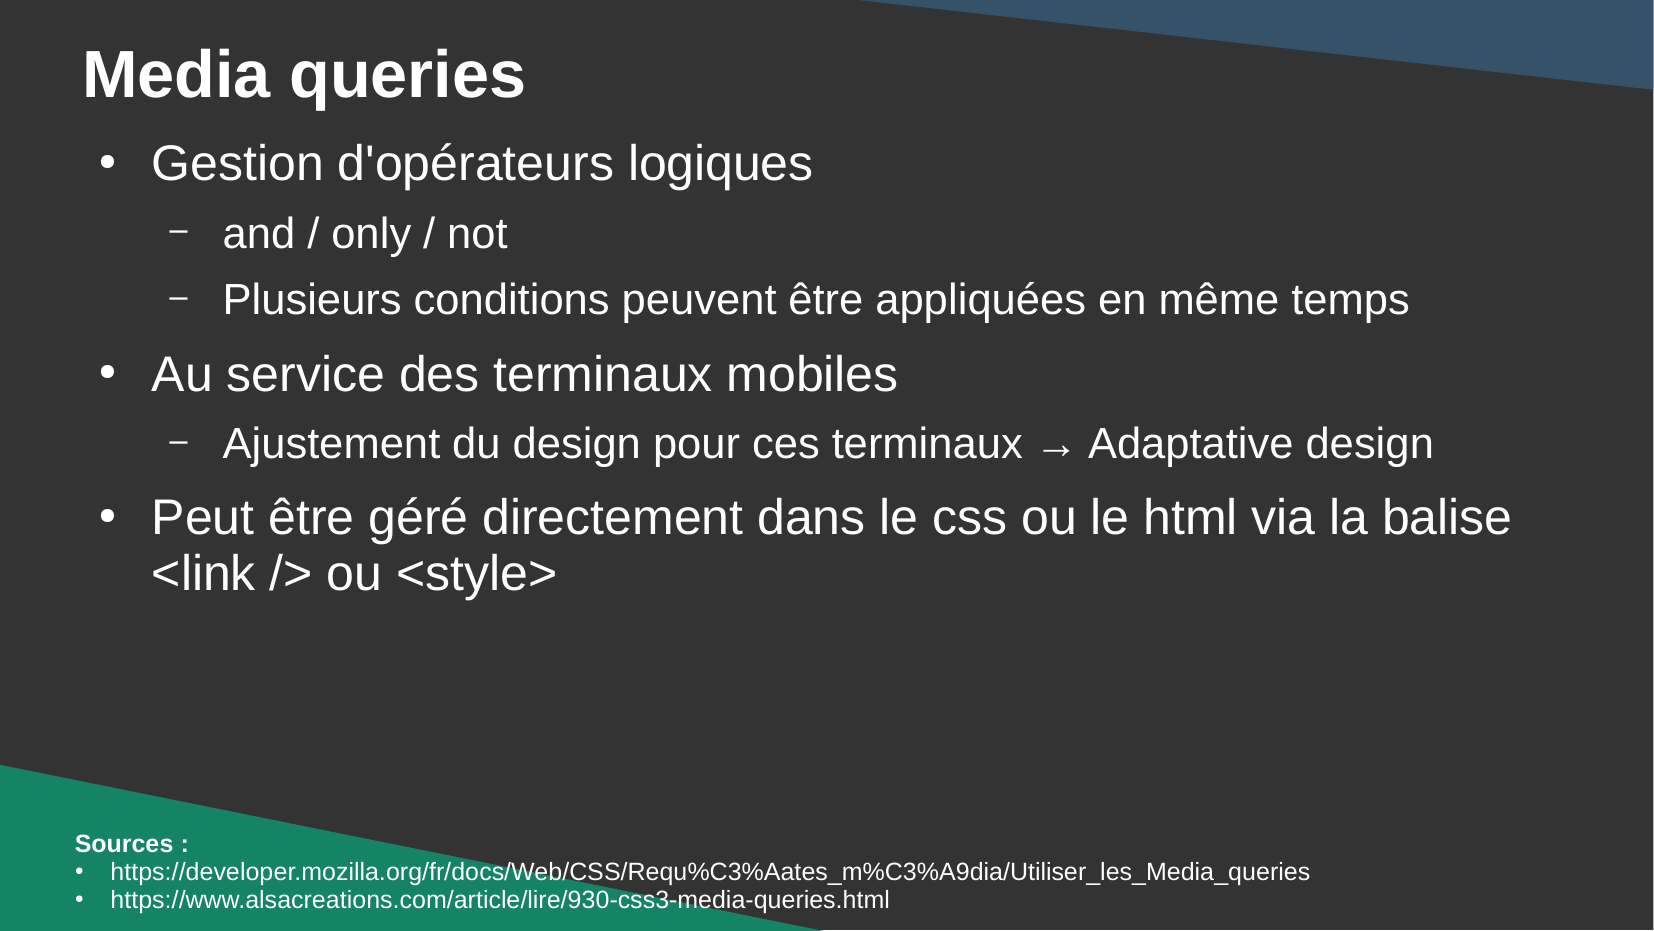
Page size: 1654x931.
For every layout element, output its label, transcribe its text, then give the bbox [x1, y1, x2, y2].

title Media queries [82, 37, 1571, 122]
text_box [0, 764, 284, 931]
list Gestion d'opérateurs logiques and / only / not Plusieurs conditions peuvent être appliquées en même temps Au service des terminaux mobiles Ajustement du design pour ces terminaux → Adaptative design Peut être géré directement dans le css ou le html via la balise <link /> ou <style> [80, 135, 1605, 626]
text_box [857, 0, 1654, 90]
text_box Sources : https://developer.mozilla.org/fr/docs/Web/CSS/Requ%C3%Aates_m%C3%A9dia/Utiliser_les_Media_queries https://www.alsacreations.com/article/lire/930-css3-media-queries.html [60, 822, 1546, 931]
